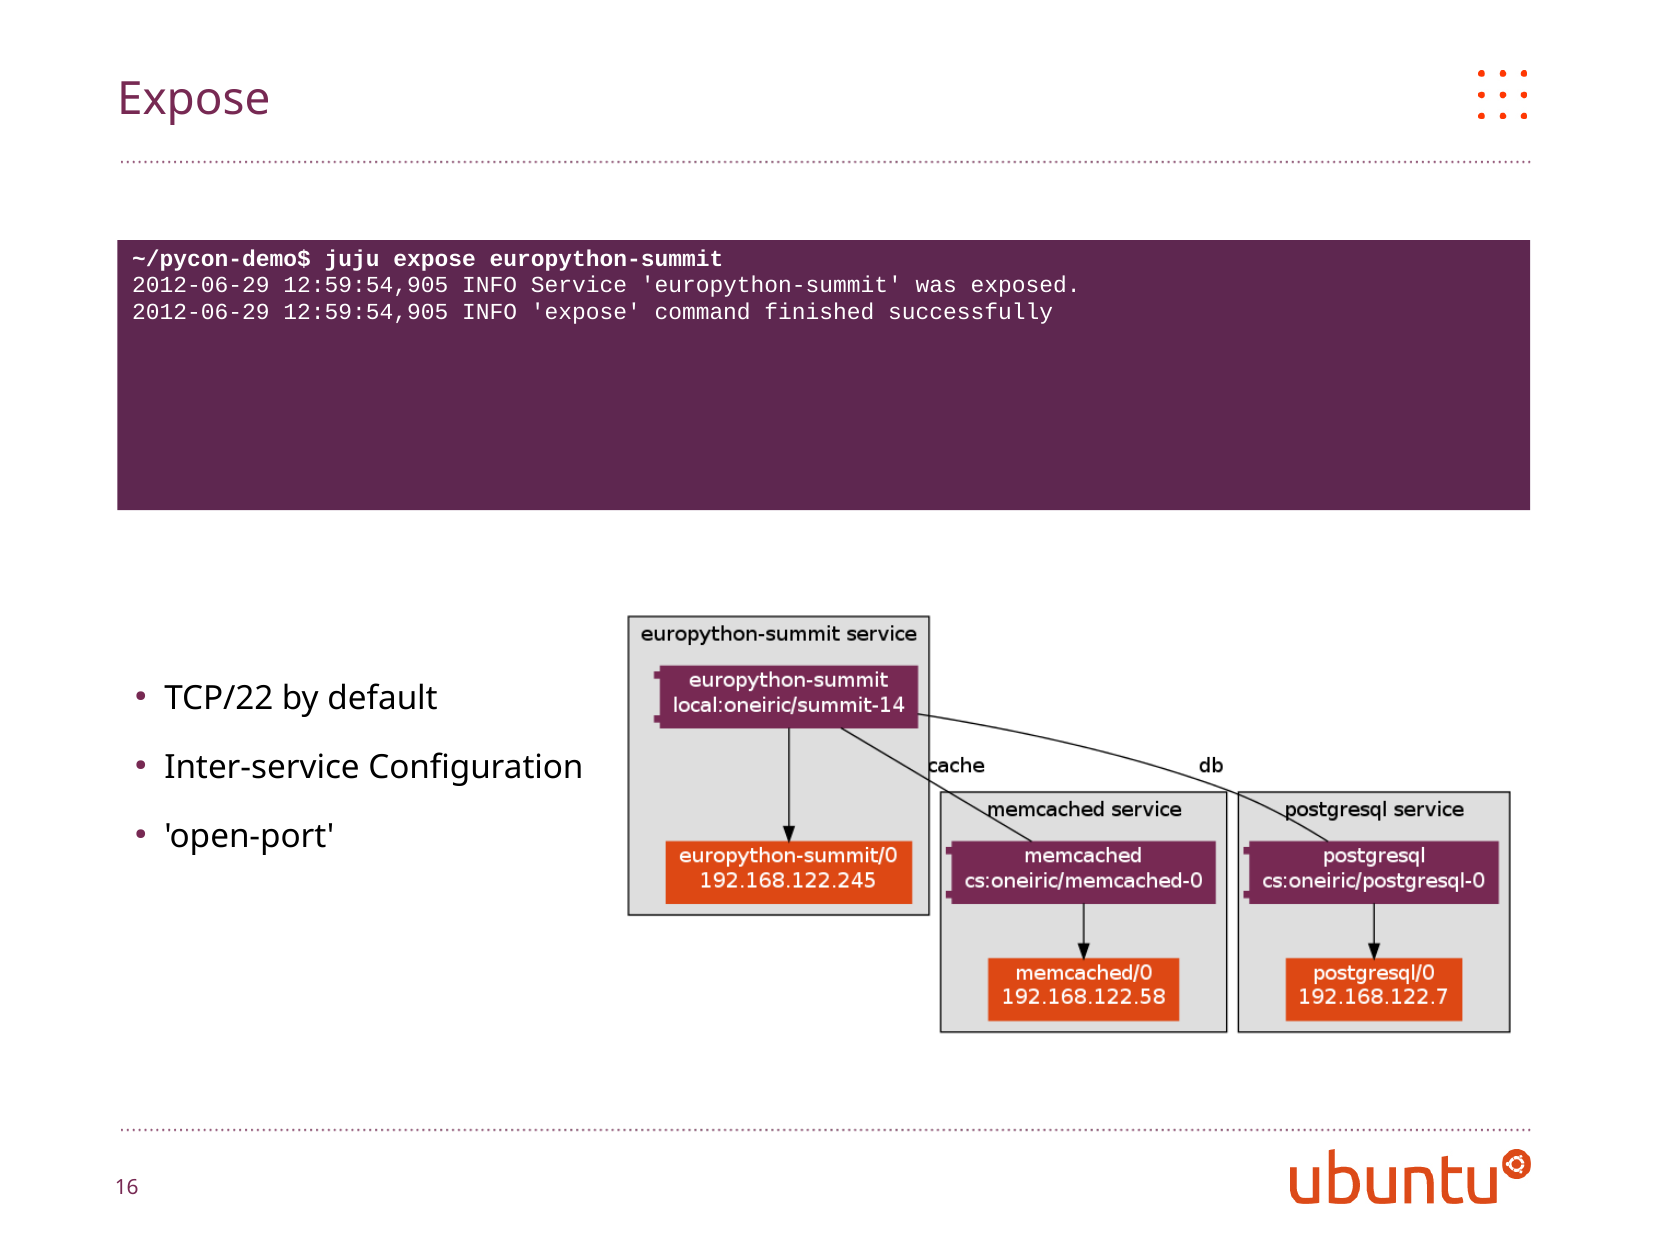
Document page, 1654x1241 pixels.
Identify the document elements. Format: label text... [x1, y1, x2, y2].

picture [111, 1127, 1533, 1134]
picture [611, 599, 1527, 1050]
title Expose [117, 71, 1447, 123]
text_box ~/pycon-demo$ juju expose europython-summit 2012-06-29 12:59:54,905 INFO Service 'europython-summit' was exposed. 2012-06-29 12:59:54,905 INFO 'expose' command finished successfully [117, 240, 1531, 511]
text_box TCP/22 by default Inter-service Configuration 'open-port' [120, 603, 766, 1084]
picture [1478, 70, 1527, 119]
picture [1290, 1149, 1531, 1204]
picture [111, 159, 1533, 166]
